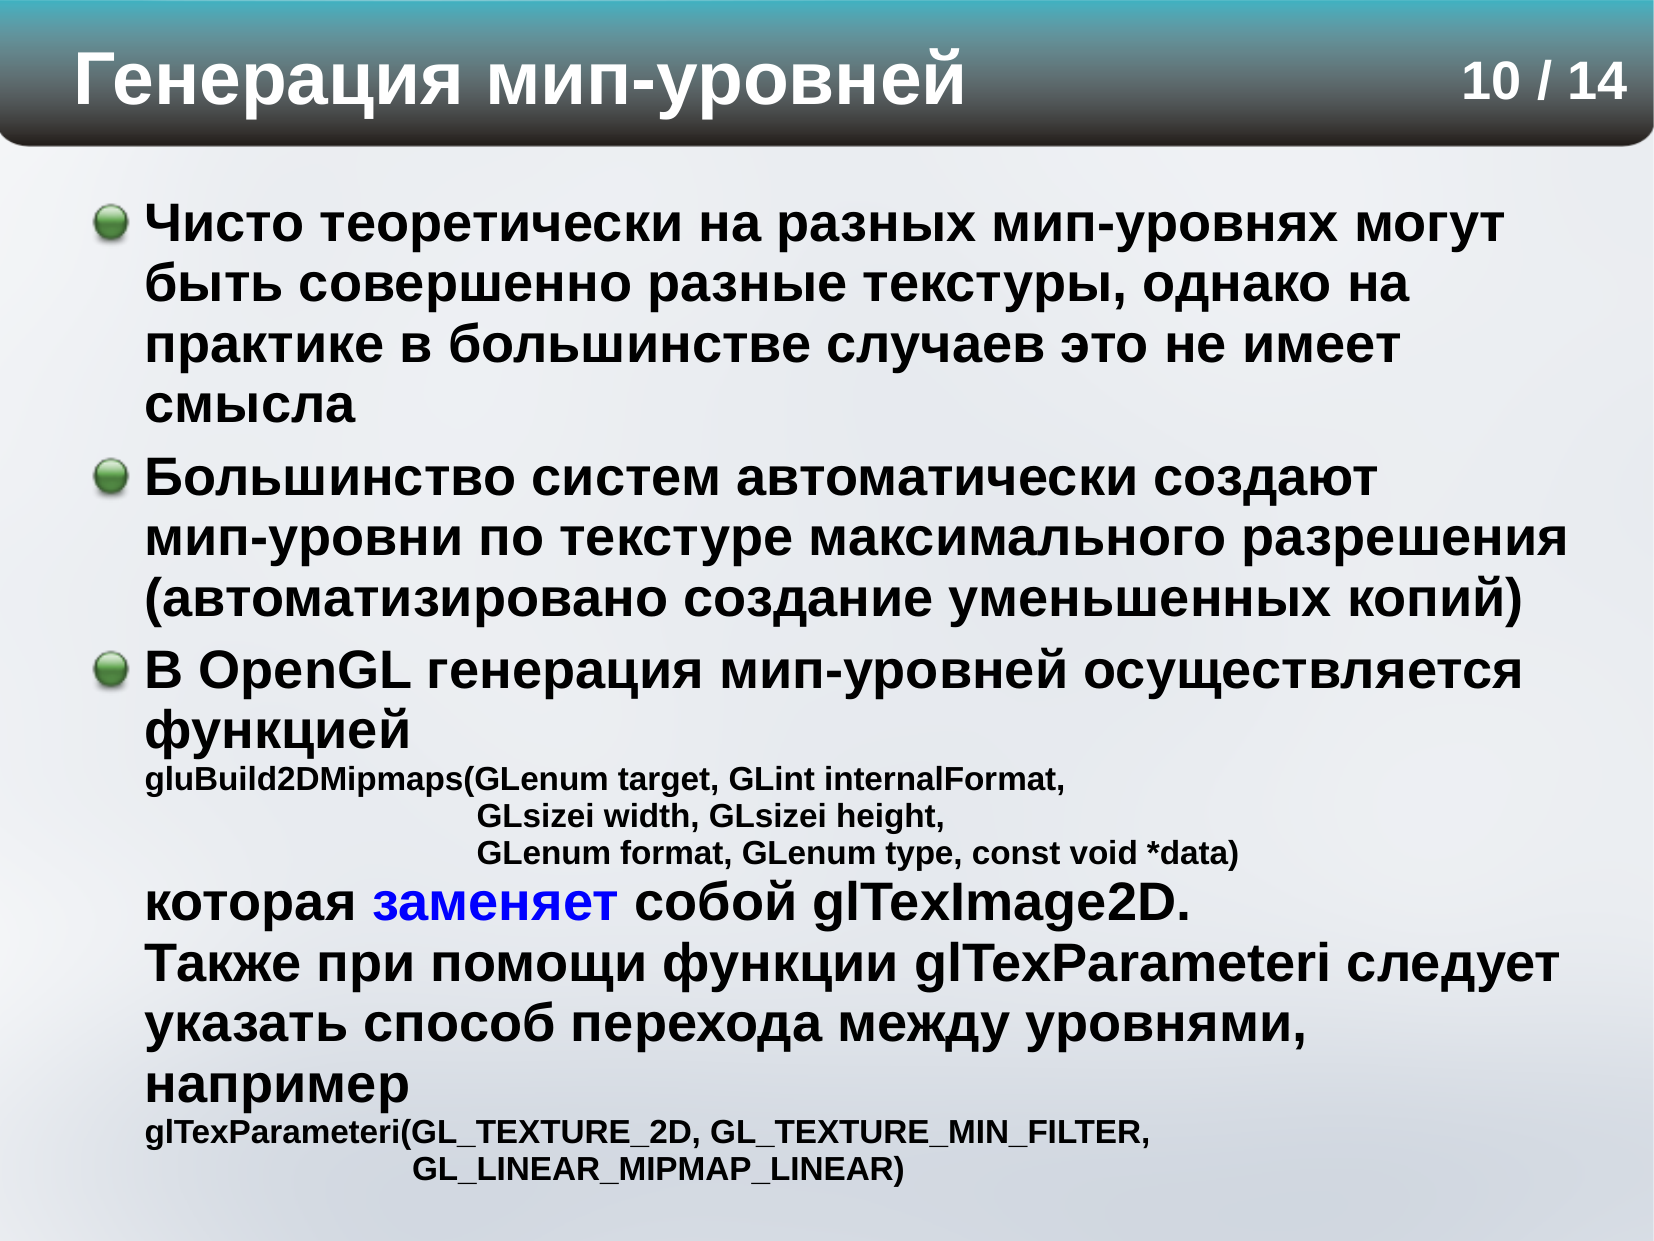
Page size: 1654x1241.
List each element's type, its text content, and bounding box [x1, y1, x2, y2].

text_box Чисто теоретически на разных мип-уровнях могут быть совершенно разные текстуры, однако на практике в большинстве случаев это не имеет смысла Большинство систем автоматически создают мип-уровни по текстуре максимального разрешения (автоматизировано создание уменьшенных копий) В OpenGL генерация мип-уровней осуществляется функцией gluBuild2DMipmaps(GLenum target, GLint internalFormat, GLsizei width, GLsizei height, GLenum format, GLenum type, const void *data) которая заменяет собой glTexImage2D. Также при помощи функции glTexParameteri следует указать способ перехода между уровнями, например glTexParameteri(GL_TEXTURE_2D, GL_TEXTURE_MIN_FILTER, GL_LINEAR_MIPMAP_LINEAR) [70, 124, 1595, 1196]
picture [0, 0, 1654, 1241]
text_box <номер> / 14 [1446, 42, 1654, 179]
text_box Генерация мип-уровней [59, 29, 1034, 129]
